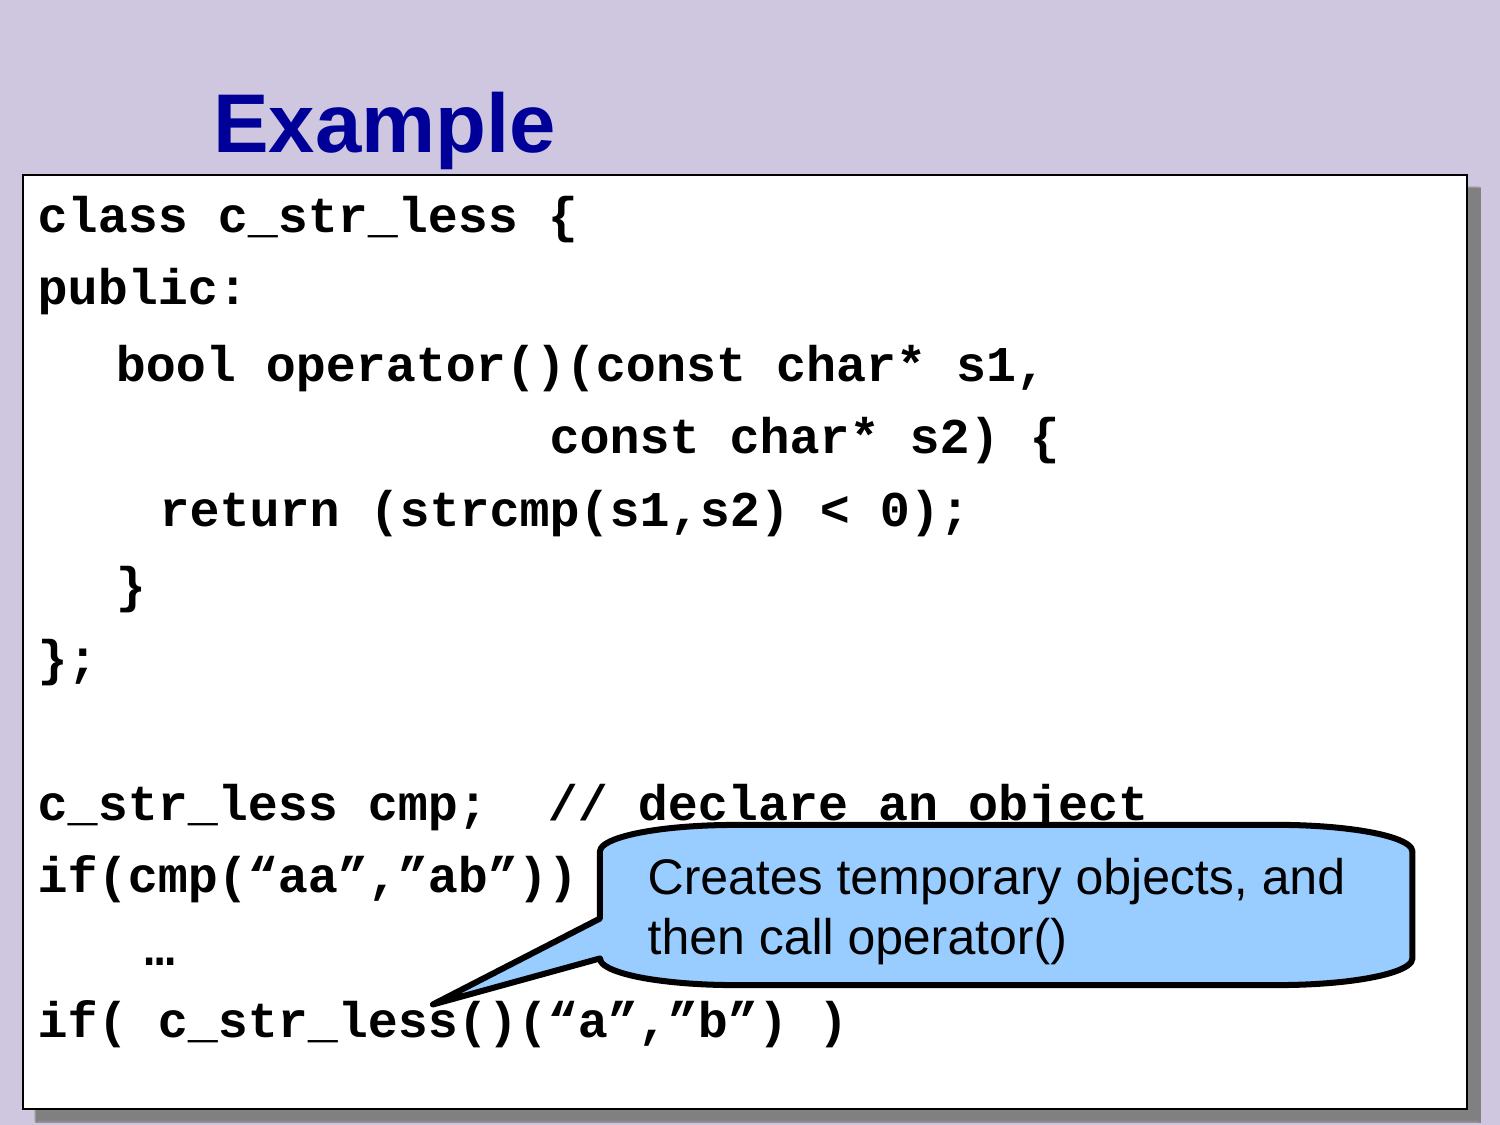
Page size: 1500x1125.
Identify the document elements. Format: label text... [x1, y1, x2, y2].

text_box Creates temporary objects, and then call operator() [432, 824, 1413, 1005]
text_box [1172, 220, 1468, 1110]
title Example [198, 17, 1468, 220]
list class c_str_less { public: bool operator()(const char* s1, const char* s2) { return (strcmp(s1,s2) < 0); } }; c_str_less cmp; // declare an object if(cmp(“aa”,”ab”)) … if( c_str_less()(“a”,”b”) ) [22, 174, 1172, 1125]
